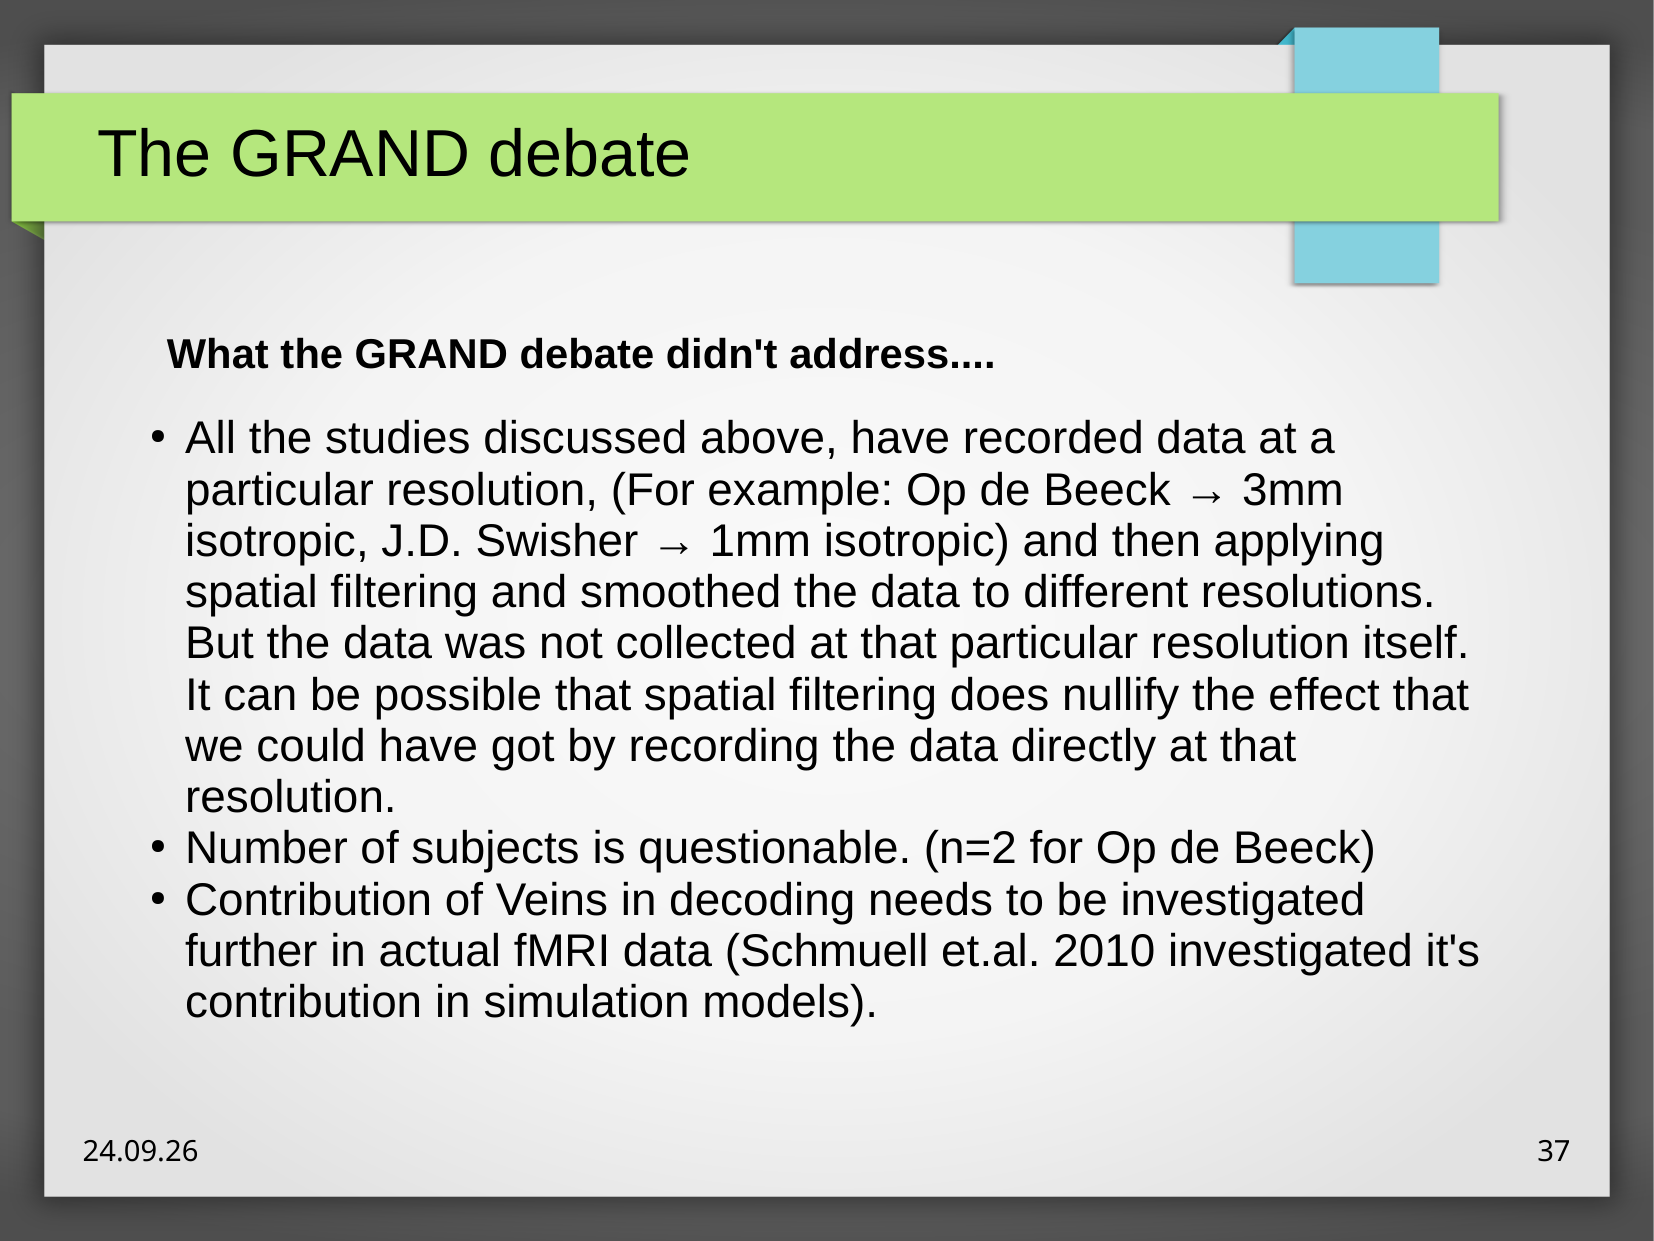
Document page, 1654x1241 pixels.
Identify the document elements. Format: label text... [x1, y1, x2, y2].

text_box All the studies discussed above, have recorded data at a particular resolution, (For example: Op de Beeck → 3mm isotropic, J.D. Swisher → 1mm isotropic) and then applying spatial filtering and smoothed the data to different resolutions. But the data was not collected at that particular resolution itself. It can be possible that spatial filtering does nullify the effect that we could have got by recording the data directly at that resolution. Number of subjects is questionable. (n=2 for Op de Beeck) Contribution of Veins in decoding needs to be investigated further in actual fMRI data (Schmuell et.al. 2010 investigated it's contribution in simulation models). [135, 405, 1501, 1186]
text_box What the GRAND debate didn't address.... [152, 323, 1023, 386]
picture [0, 0, 1654, 1241]
text_box The GRAND debate [82, 94, 1264, 213]
